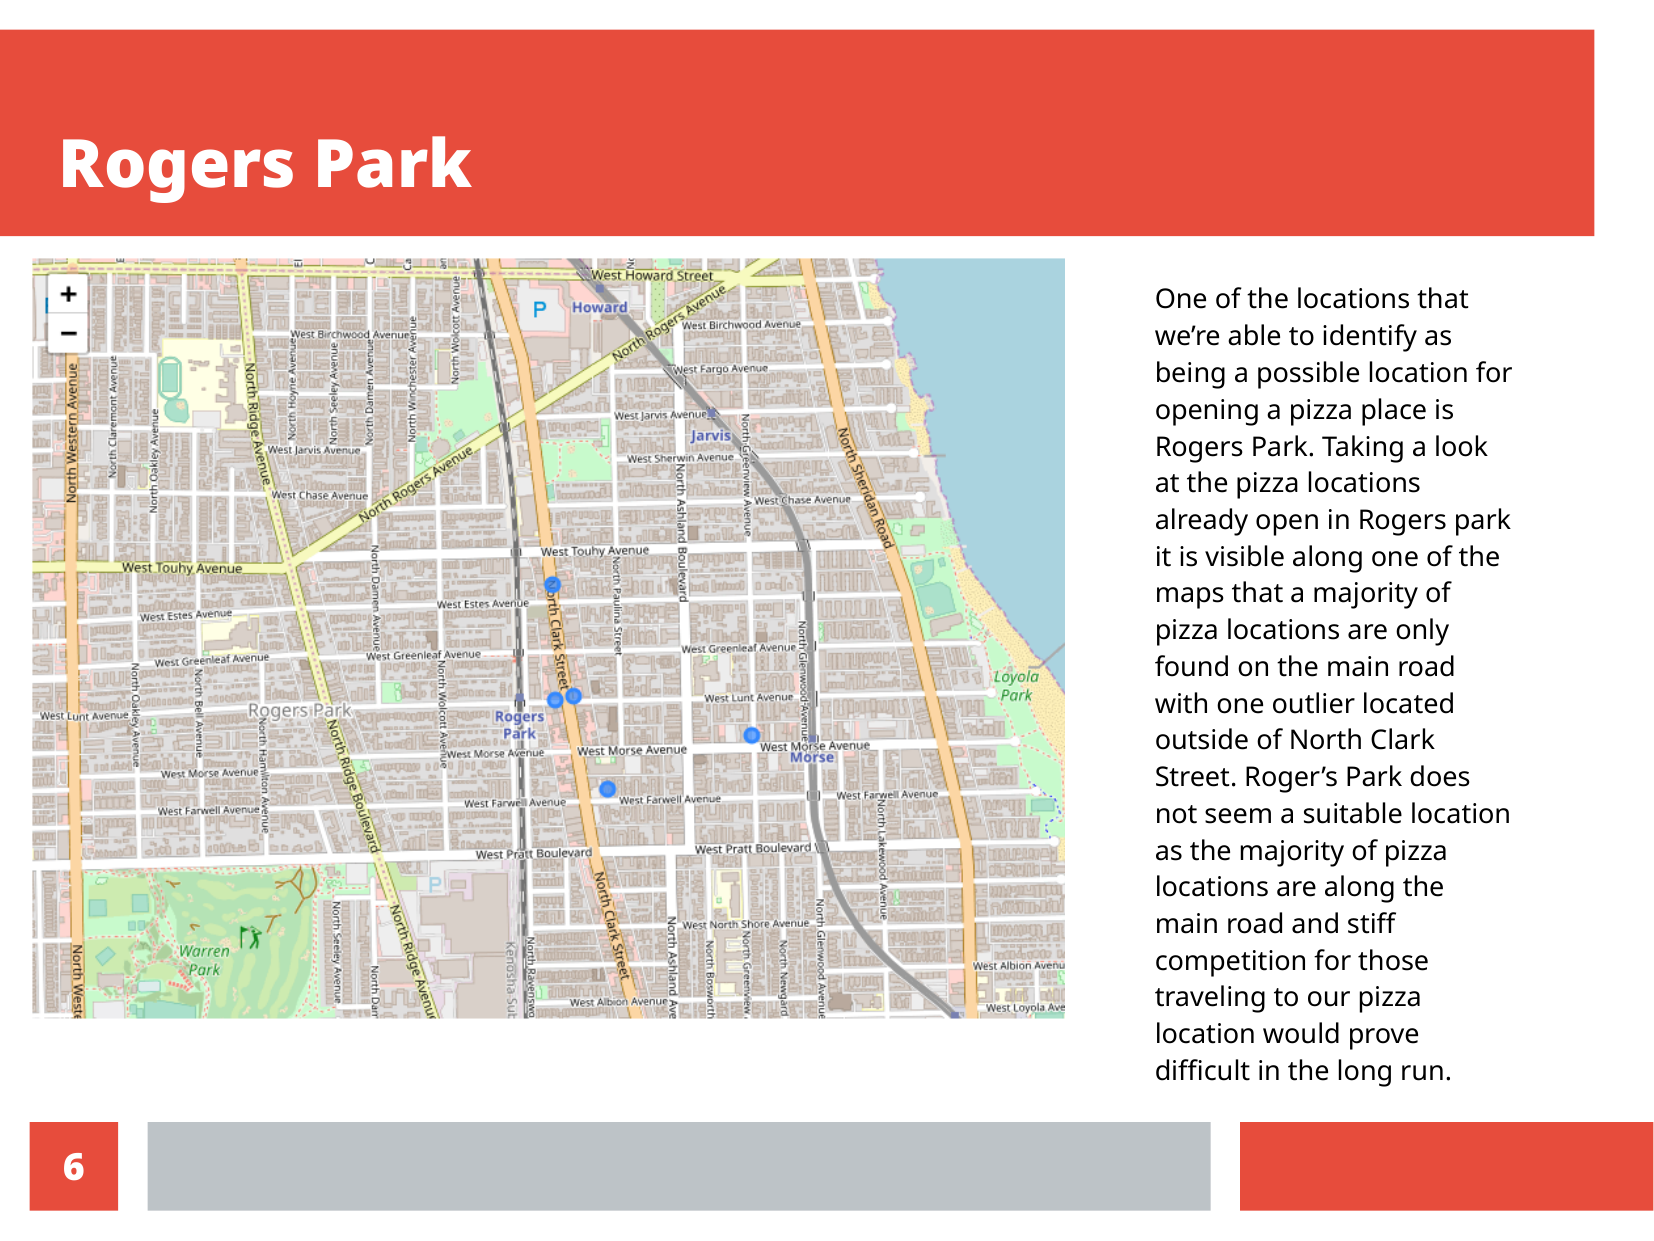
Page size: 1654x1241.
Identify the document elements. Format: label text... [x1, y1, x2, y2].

text_box One of the locations that we’re able to identify as being a possible location for opening a pizza place is Rogers Park. Taking a look at the pizza locations already open in Rogers park it is visible along one of the maps that a majority of pizza locations are only found on the main road with one outlier located outside of North Clark Street. Roger’s Park does not seem a suitable location as the majority of pizza locations are along the main road and stiff competition for those traveling to our pizza location would prove difficult in the long run. [1140, 272, 1531, 976]
title Rogers Park [59, 59, 1595, 207]
picture [26, 252, 1065, 1021]
